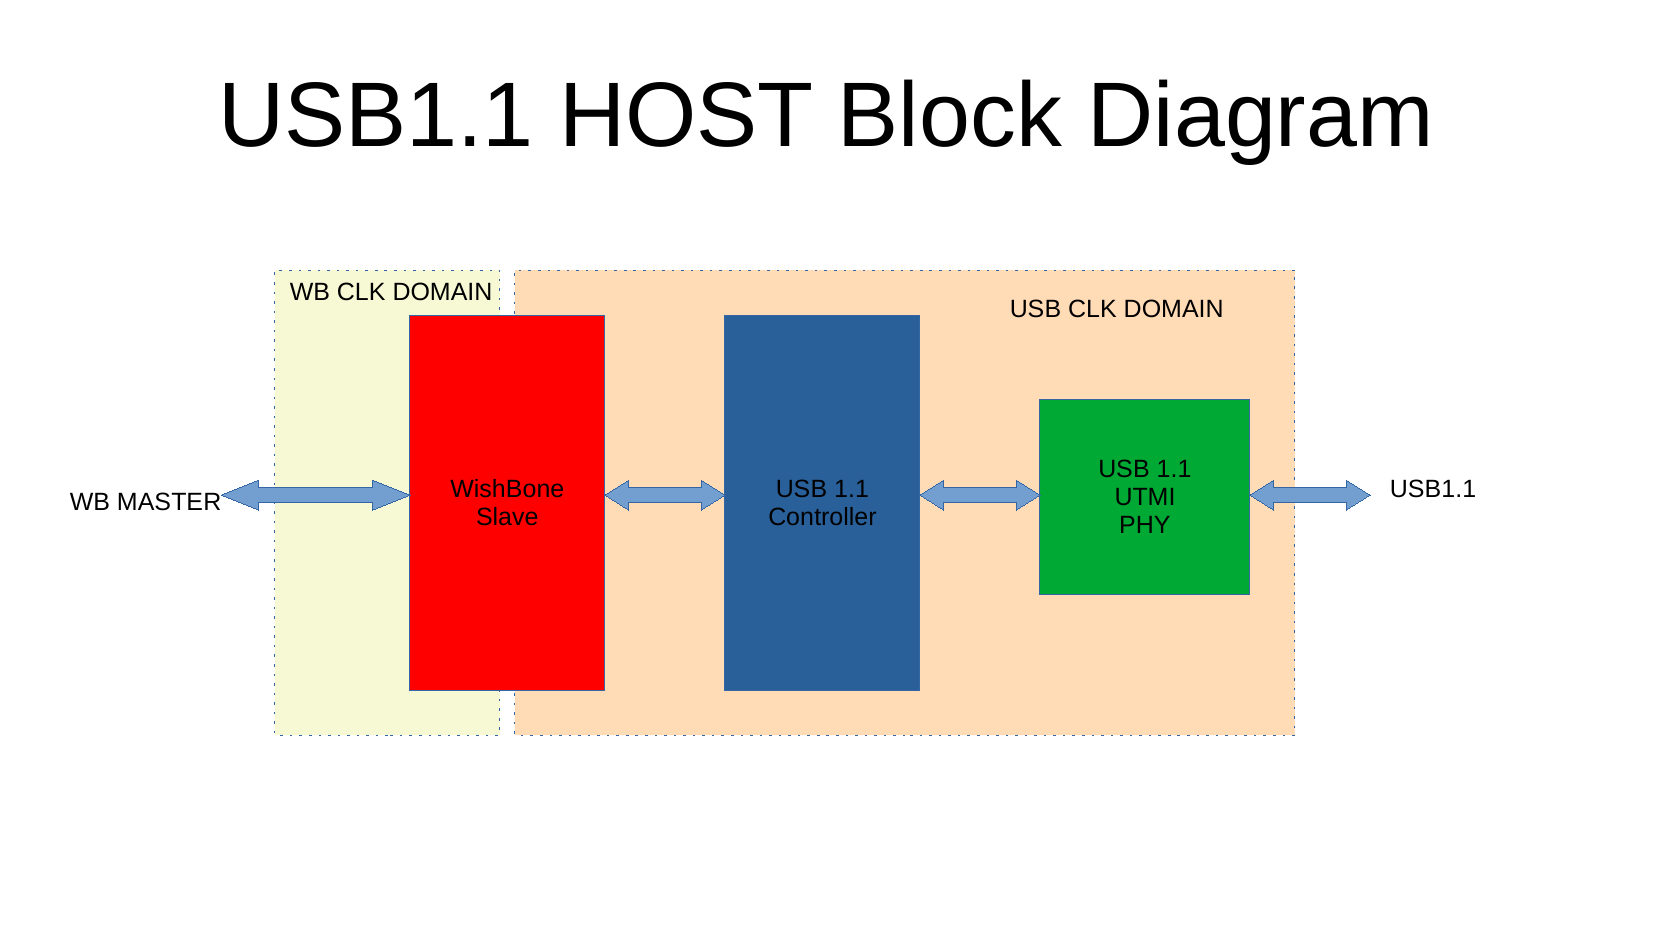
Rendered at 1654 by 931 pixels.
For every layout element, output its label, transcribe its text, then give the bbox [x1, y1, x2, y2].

text_box USB 1.1 Controller [724, 315, 920, 691]
text_box [237, 341, 500, 736]
text_box WB MASTER [55, 480, 237, 523]
text_box USB 1.1 UTMI PHY [1039, 399, 1250, 595]
text_box [514, 270, 1371, 736]
text_box USB1.1 [1375, 467, 1557, 511]
text_box WB CLK DOMAIN [274, 270, 560, 341]
title USB1.1 HOST Block Diagram [82, 37, 1571, 193]
text_box USB CLK DOMAIN [994, 287, 1239, 331]
text_box WishBone Slave [409, 315, 605, 691]
